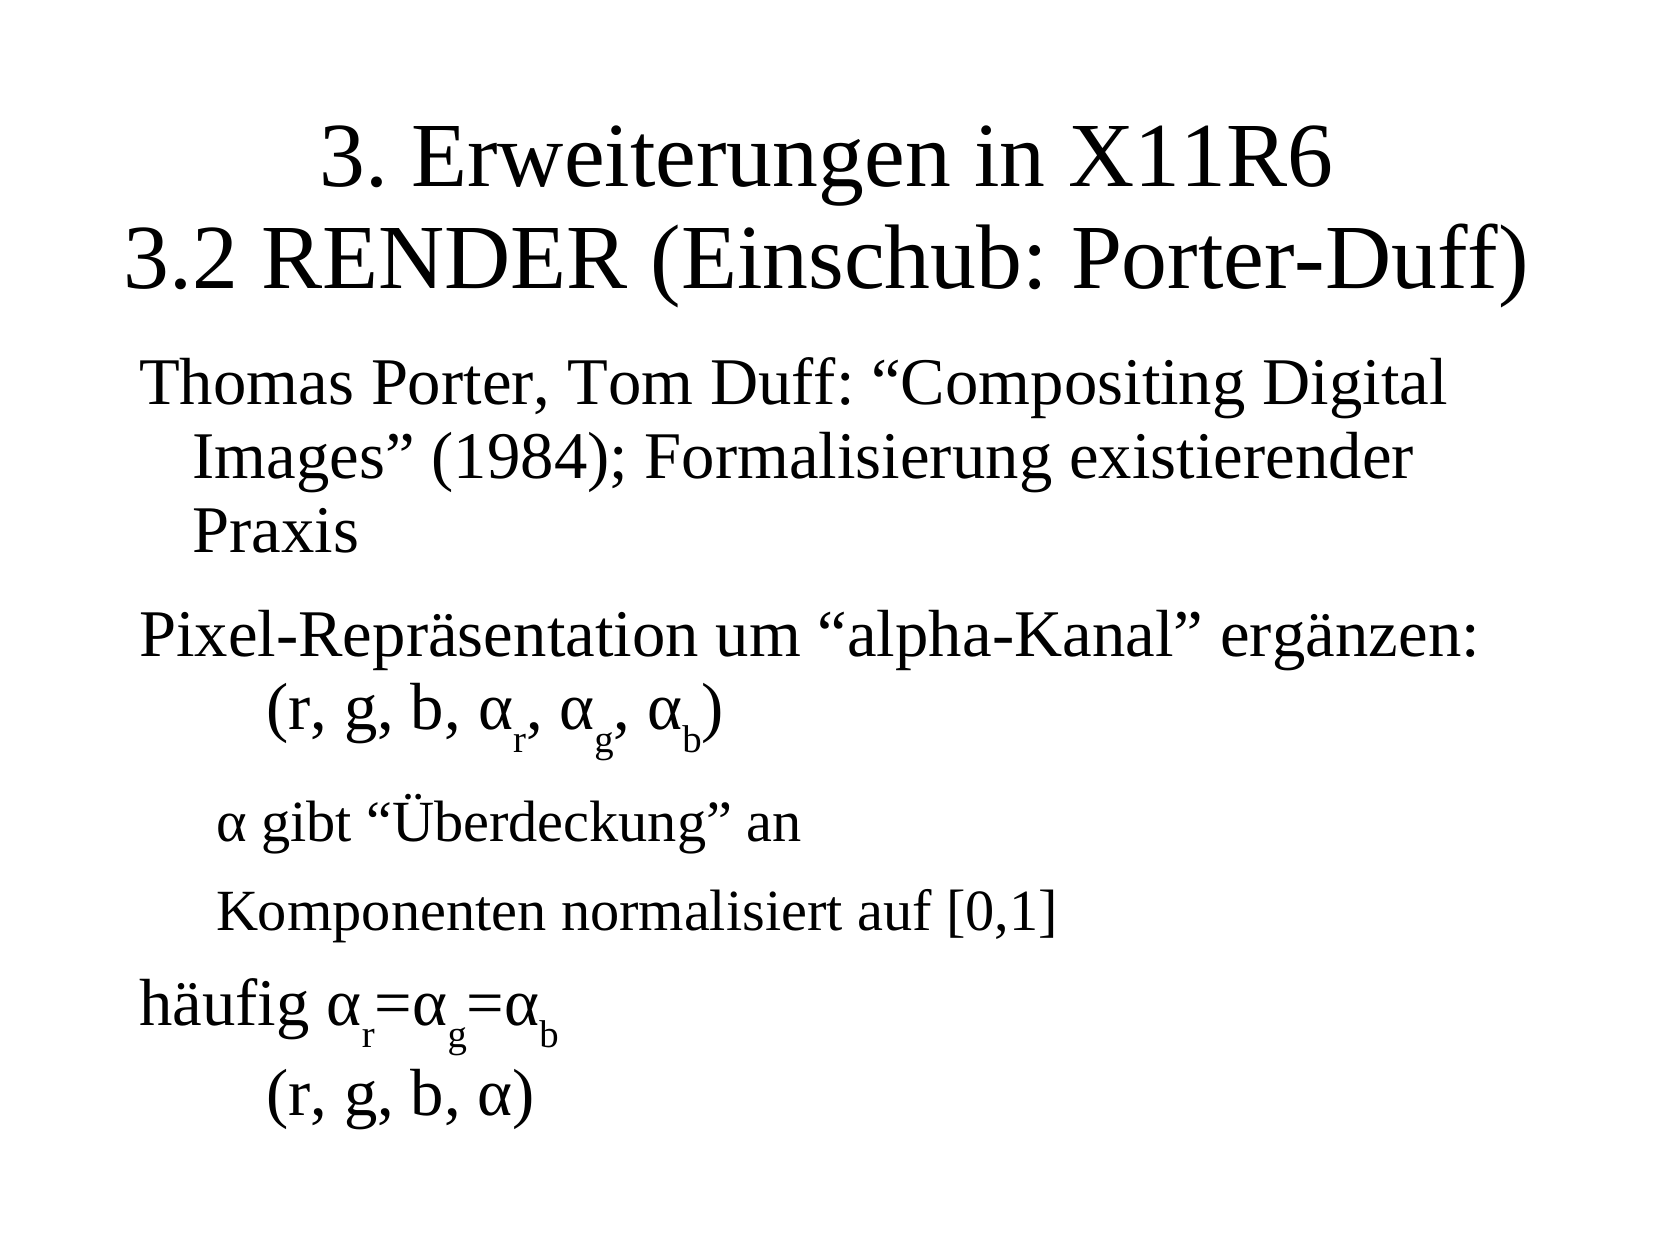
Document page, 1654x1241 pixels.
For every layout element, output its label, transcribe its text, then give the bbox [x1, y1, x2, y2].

title 3. Erweiterungen in X11R6 3.2 RENDER (Einschub: Porter-Duff) [121, 102, 1534, 311]
list Thomas Porter, Tom Duff: “Compositing Digital Images” (1984); Formalisierung existierender Praxis Pixel-Repräsentation um “alpha-Kanal” ergänzen: (r, g, b, αr, αg, αb) α gibt “Überdeckung” an Komponenten normalisiert auf [0,1] häufig αr=αg=αb (r, g, b, α) [121, 344, 1534, 1205]
